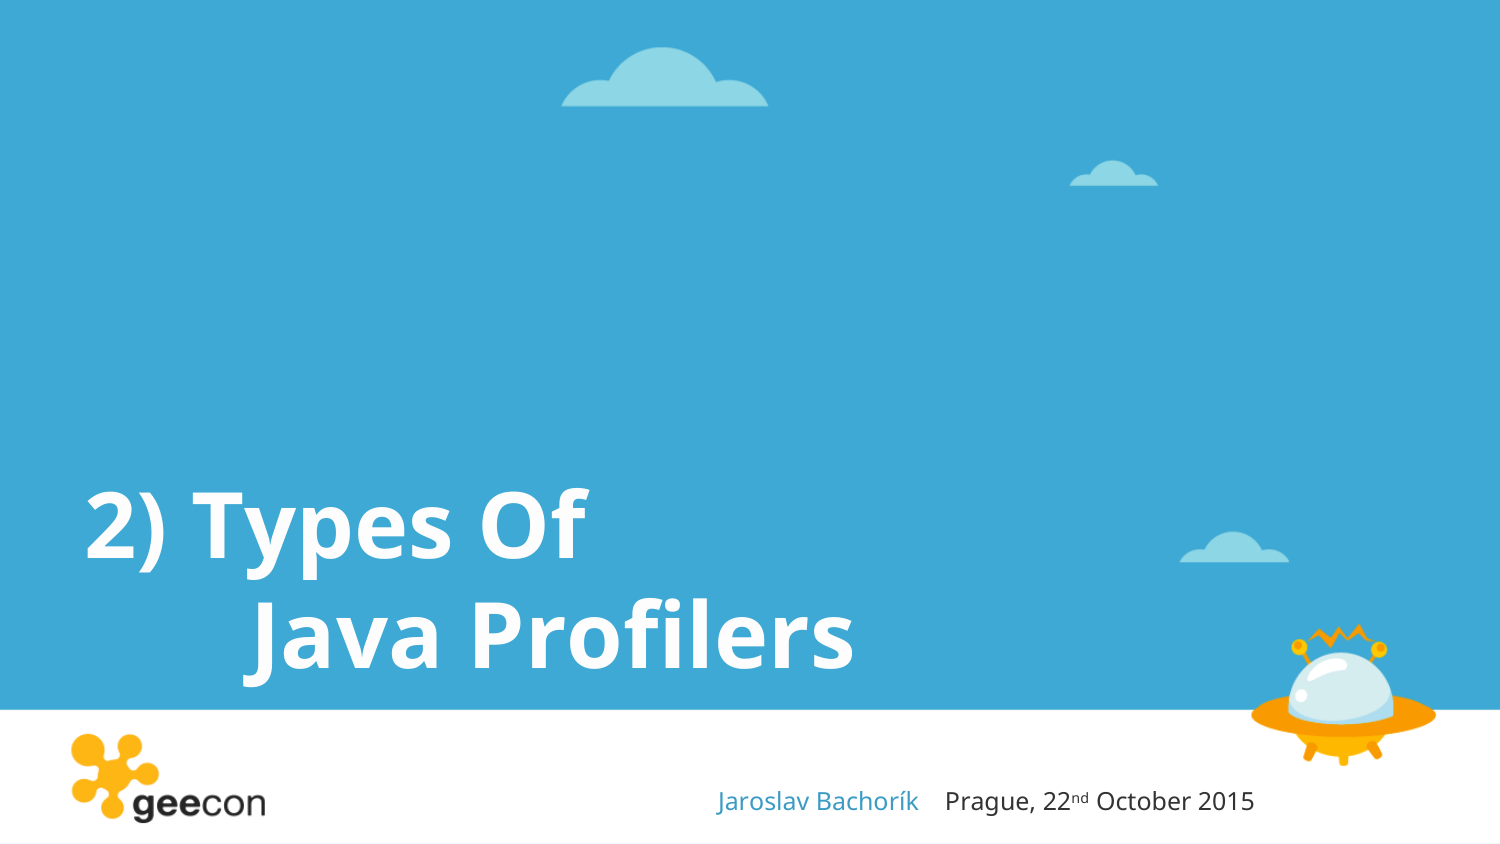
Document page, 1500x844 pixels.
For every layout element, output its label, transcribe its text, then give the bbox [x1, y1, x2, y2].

title 2) Types Of Java Profilers [75, 462, 1426, 604]
text_box Jaroslav Bachorík Prague, 22nd October 2015 [442, 778, 1270, 824]
picture [0, 0, 1500, 844]
